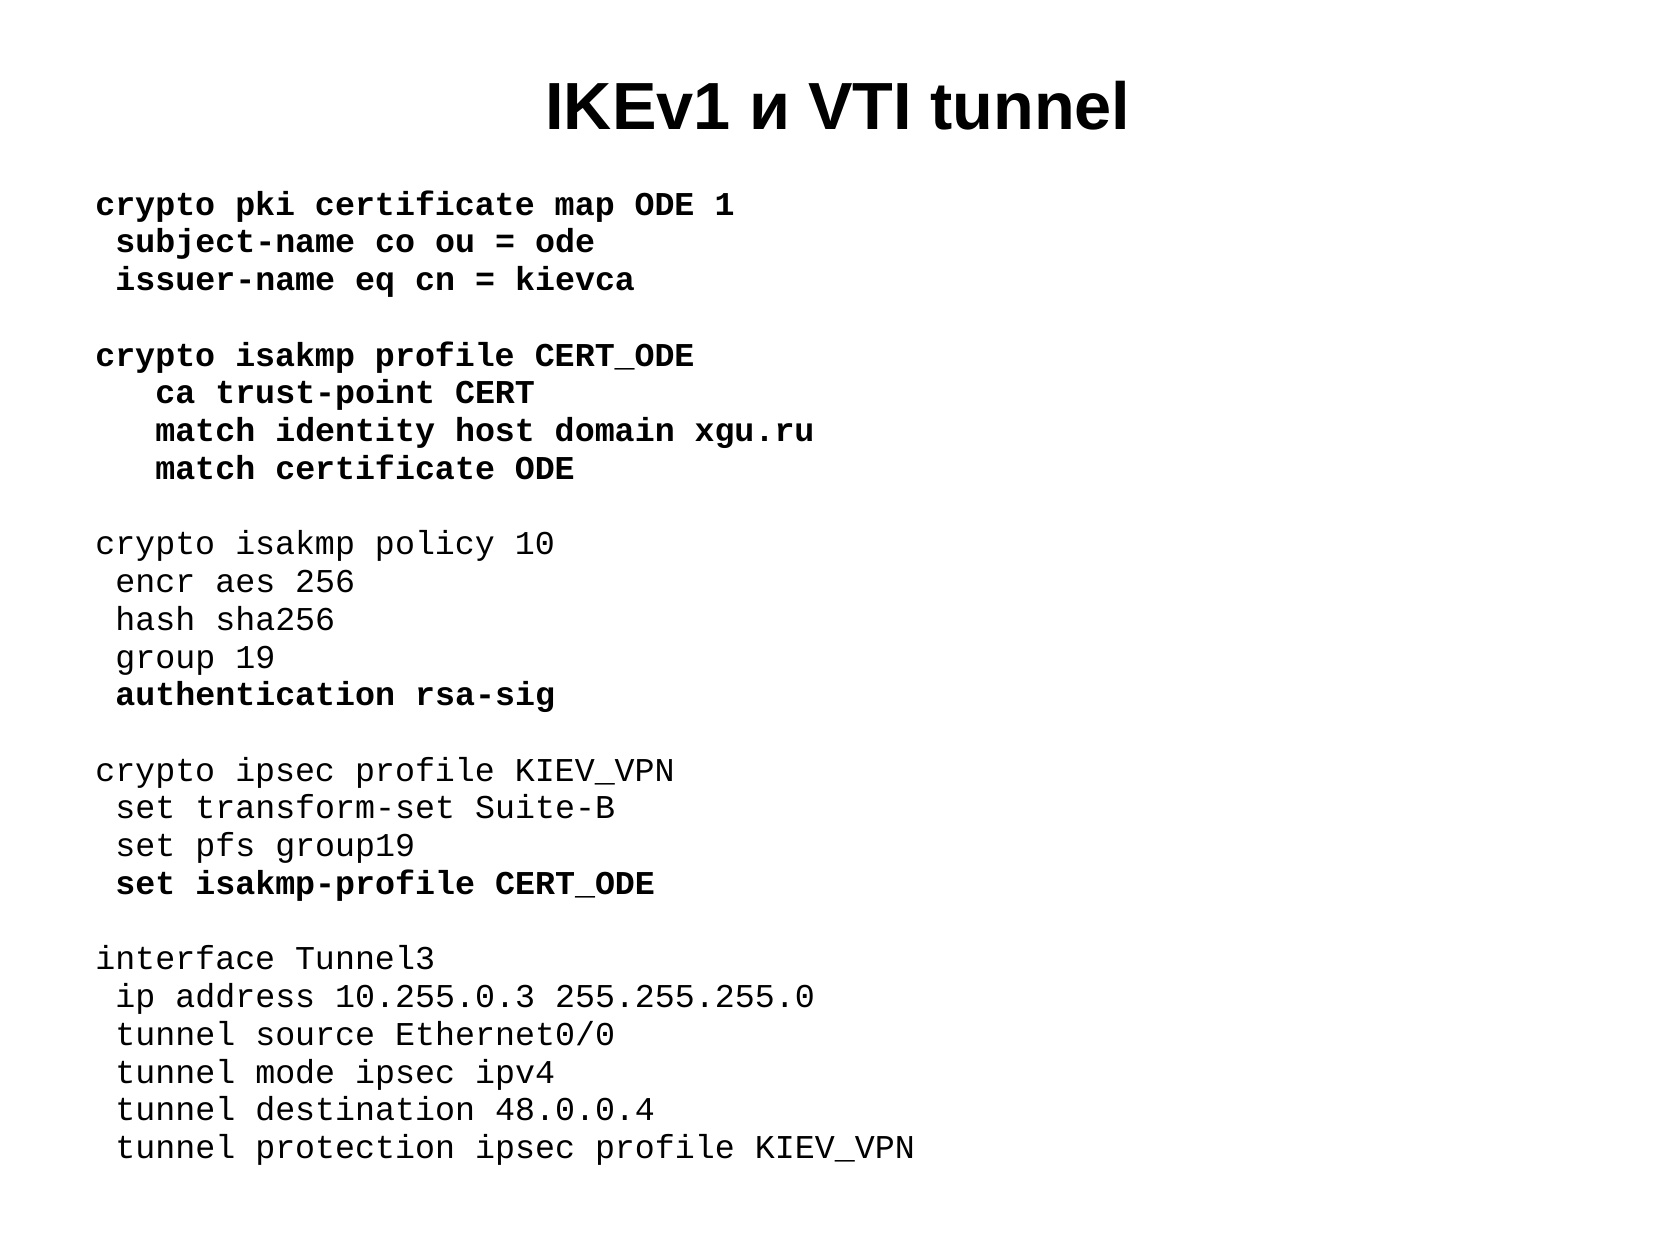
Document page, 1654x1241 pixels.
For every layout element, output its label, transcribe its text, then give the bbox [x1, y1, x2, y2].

text_box IKEv1 и VTI tunnel [64, 37, 1613, 151]
list crypto pki certificate map ODE 1 subject-name co ou = ode issuer-name eq cn = kievca crypto isakmp profile CERT_ODE ca trust-point CERT match identity host domain xgu.ru match certificate ODE crypto isakmp policy 10 encr aes 256 hash sha256 group 19 authentication rsa-sig crypto ipsec profile KIEV_VPN set transform-set Suite-B set pfs group19 set isakmp-profile CERT_ODE interface Tunnel3 ip address 10.255.0.3 255.255.255.0 tunnel source Ethernet0/0 tunnel mode ipsec ipv4 tunnel destination 48.0.0.4 tunnel protection ipsec profile KIEV_VPN [95, 187, 1538, 1208]
